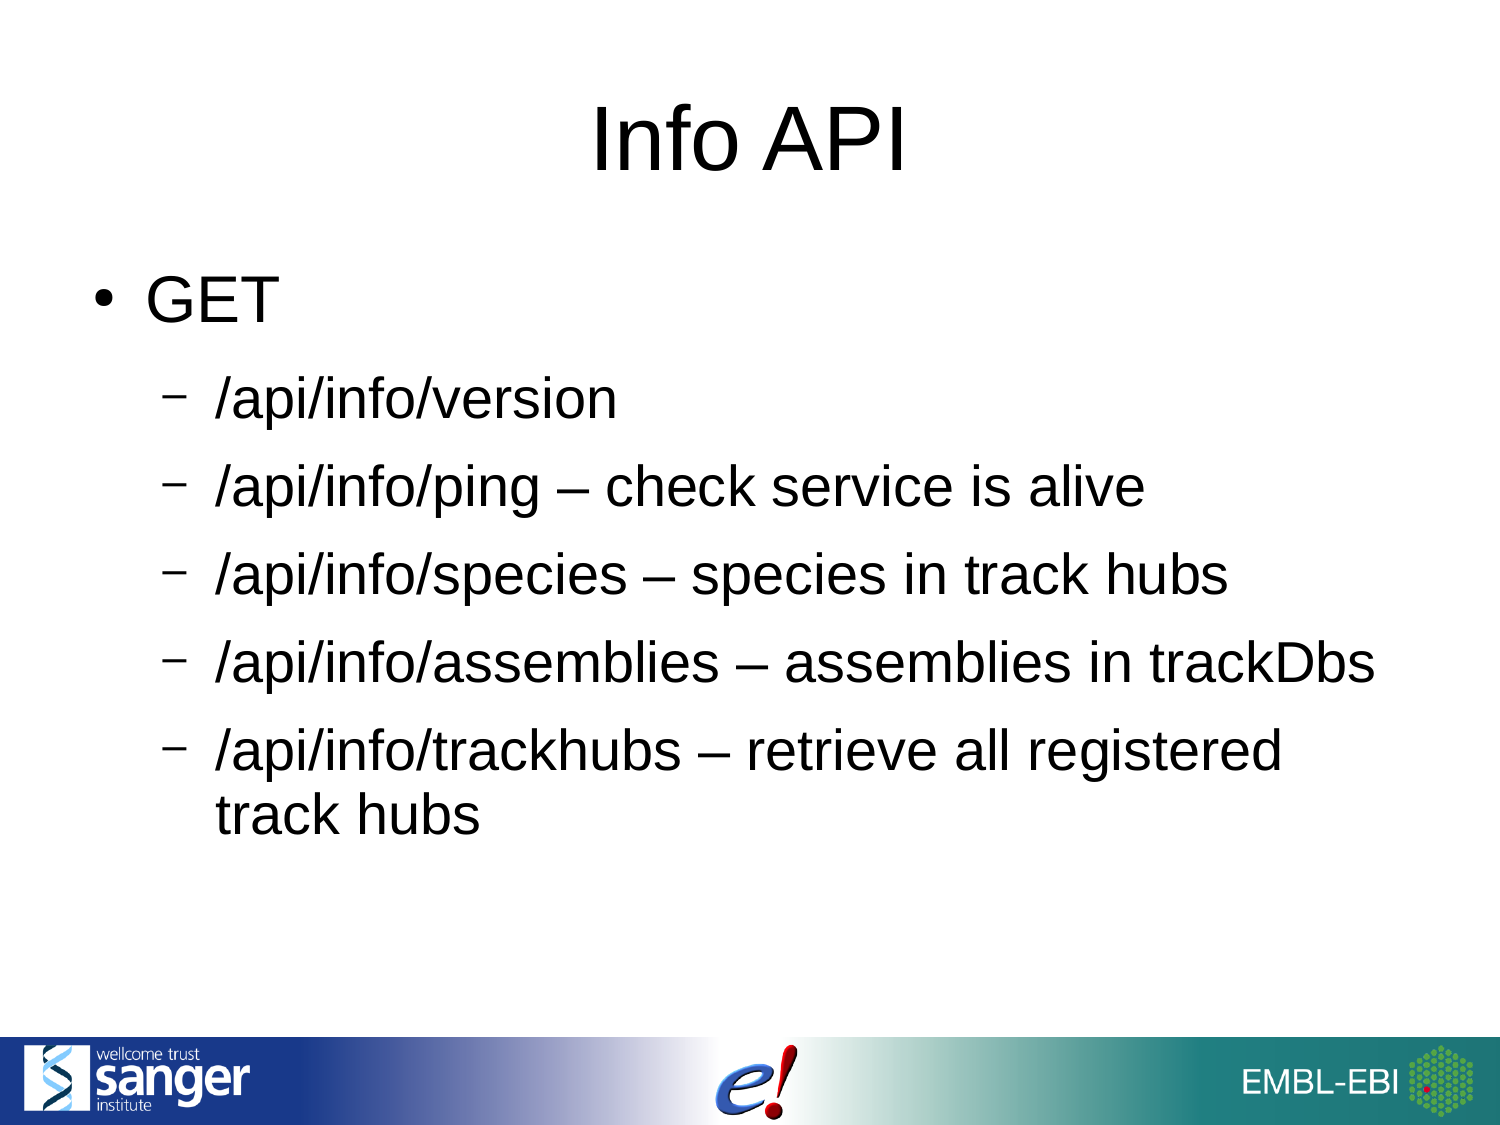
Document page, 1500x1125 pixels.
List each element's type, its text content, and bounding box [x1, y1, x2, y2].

list GET /api/info/version /api/info/ping – check service is alive /api/info/species – species in track hubs /api/info/assemblies – assemblies in trackDbs /api/info/trackhubs – retrieve all registered track hubs [75, 263, 1395, 916]
picture [0, 1037, 1500, 1125]
title Info API [75, 44, 1425, 233]
